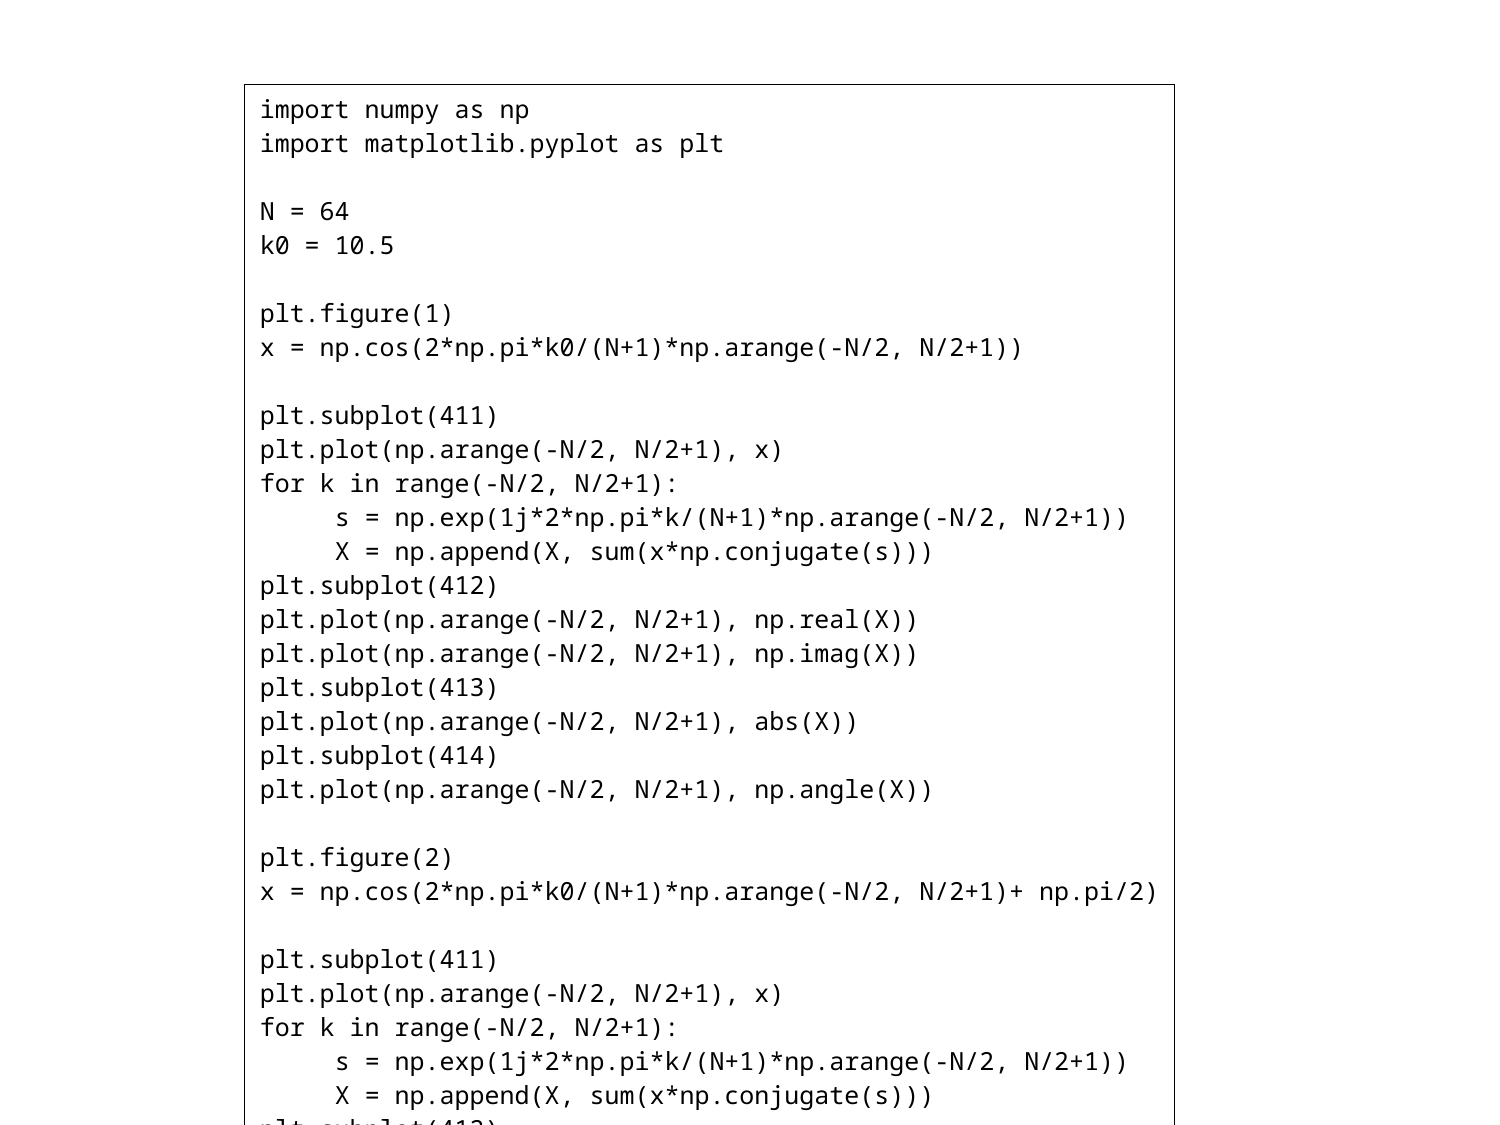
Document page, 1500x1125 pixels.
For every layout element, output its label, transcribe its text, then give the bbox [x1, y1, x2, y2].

text_box import numpy as np import matplotlib.pyplot as plt N = 64 k0 = 10.5 plt.figure(1) x = np.cos(2*np.pi*k0/(N+1)*np.arange(-N/2, N/2+1)) plt.subplot(411) plt.plot(np.arange(-N/2, N/2+1), x) for k in range(-N/2, N/2+1): s = np.exp(1j*2*np.pi*k/(N+1)*np.arange(-N/2, N/2+1)) X = np.append(X, sum(x*np.conjugate(s))) plt.subplot(412) plt.plot(np.arange(-N/2, N/2+1), np.real(X)) plt.plot(np.arange(-N/2, N/2+1), np.imag(X)) plt.subplot(413) plt.plot(np.arange(-N/2, N/2+1), abs(X)) plt.subplot(414) plt.plot(np.arange(-N/2, N/2+1), np.angle(X)) plt.figure(2) x = np.cos(2*np.pi*k0/(N+1)*np.arange(-N/2, N/2+1)+ np.pi/2) plt.subplot(411) plt.plot(np.arange(-N/2, N/2+1), x) for k in range(-N/2, N/2+1): s = np.exp(1j*2*np.pi*k/(N+1)*np.arange(-N/2, N/2+1)) X = np.append(X, sum(x*np.conjugate(s))) plt.subplot(412) plt.plot(np.arange(-N/2, N/2+1), np.real(X)) plt.plot(np.arange(-N/2, N/2+1), np.imag(X)) plt.subplot(413) plt.plot(np.arange(-N/2, N/2+1), abs(X)) plt.subplot(414) plt.plot(np.arange(-N/2, N/2+1), np.angle(X)) [244, 84, 1175, 1026]
